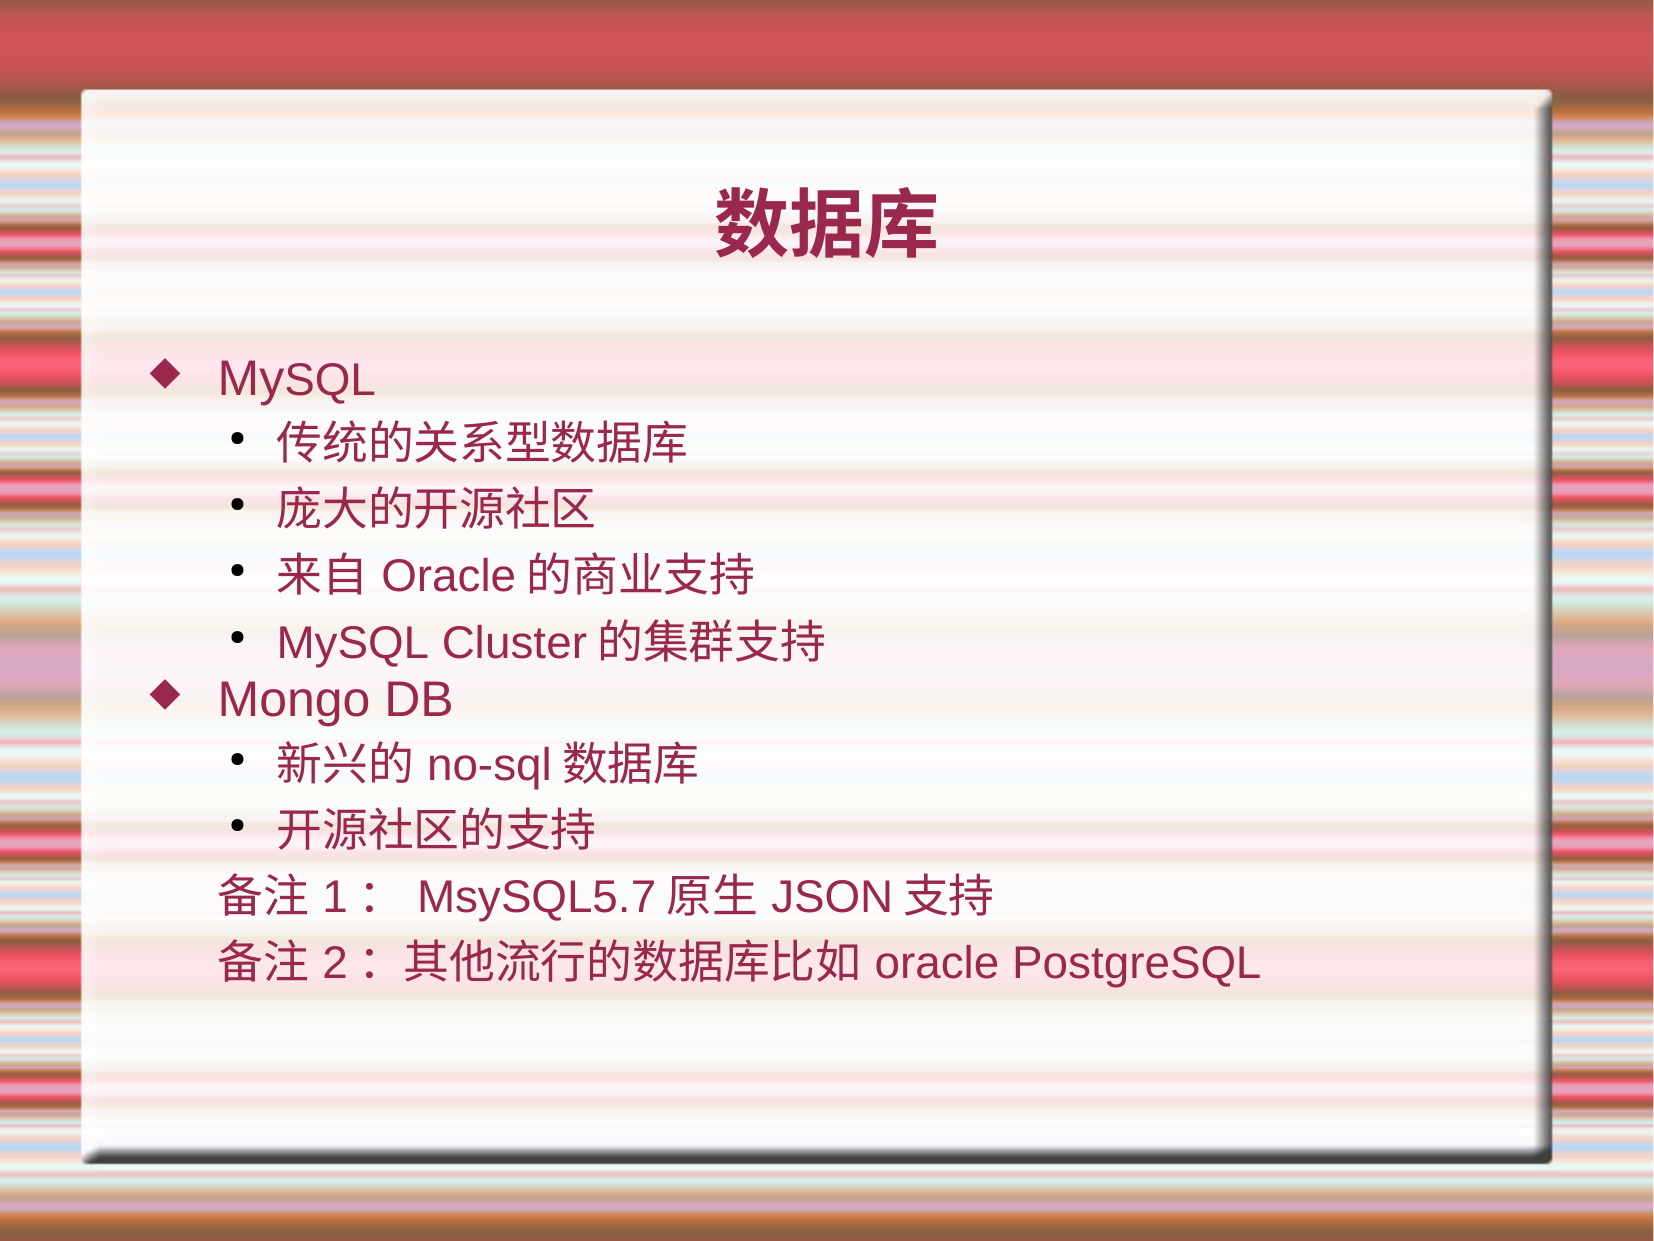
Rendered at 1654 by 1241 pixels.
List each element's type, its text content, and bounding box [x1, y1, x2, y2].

list MySQL 传统的关系型数据库 庞大的开源社区 来自Oracle的商业支持 MySQL Cluster的集群支持 Mongo DB 新兴的no-sql数据库 开源社区的支持 备注1：MsySQL5.7原生JSON支持 备注2：其他流行的数据库比如oracle PostgreSQL [134, 350, 1516, 1132]
picture [0, 0, 1654, 1241]
title 数据库 [121, 114, 1534, 322]
